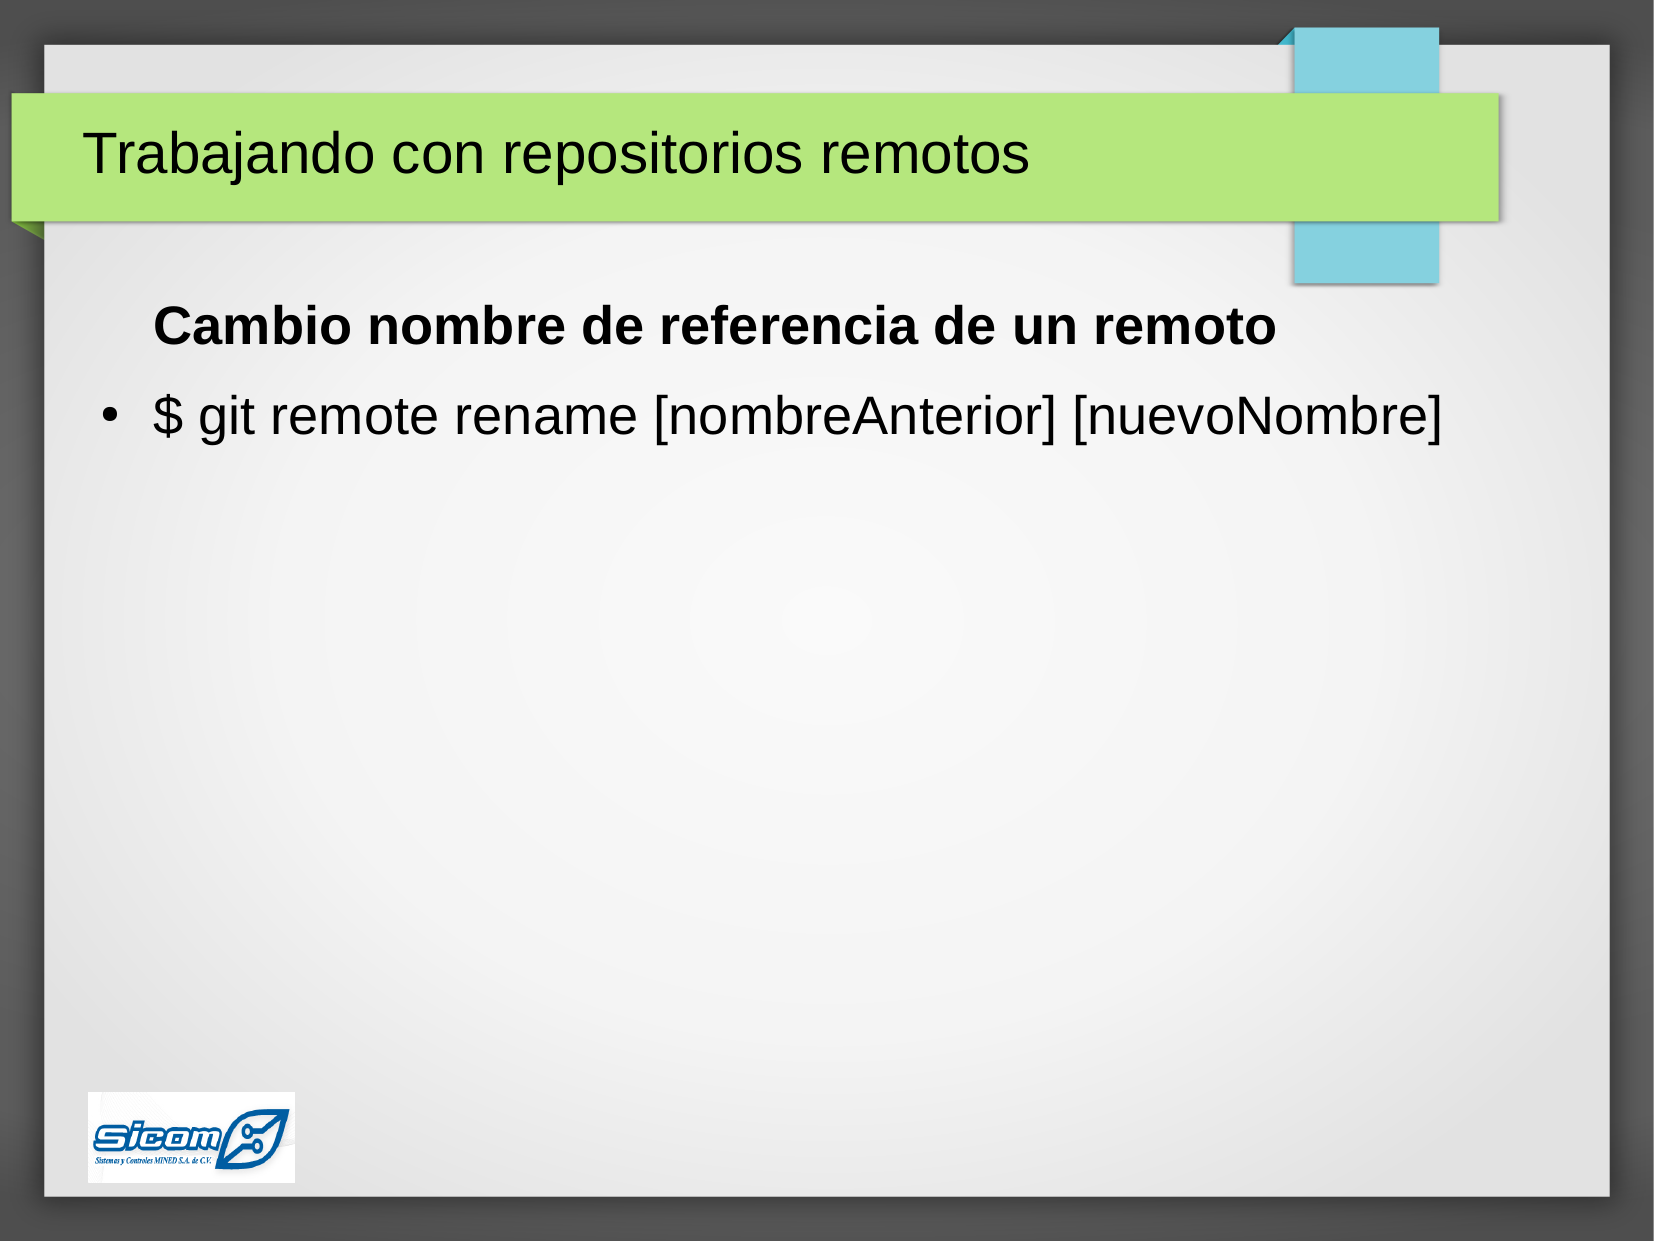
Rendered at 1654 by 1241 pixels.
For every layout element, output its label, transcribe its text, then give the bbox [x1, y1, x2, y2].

picture [0, 0, 1654, 1241]
title Trabajando con repositorios remotos [82, 94, 1264, 213]
list Cambio nombre de referencia de un remoto $ git remote rename [nombreAnterior] [nuevoNombre] [82, 295, 1571, 1015]
